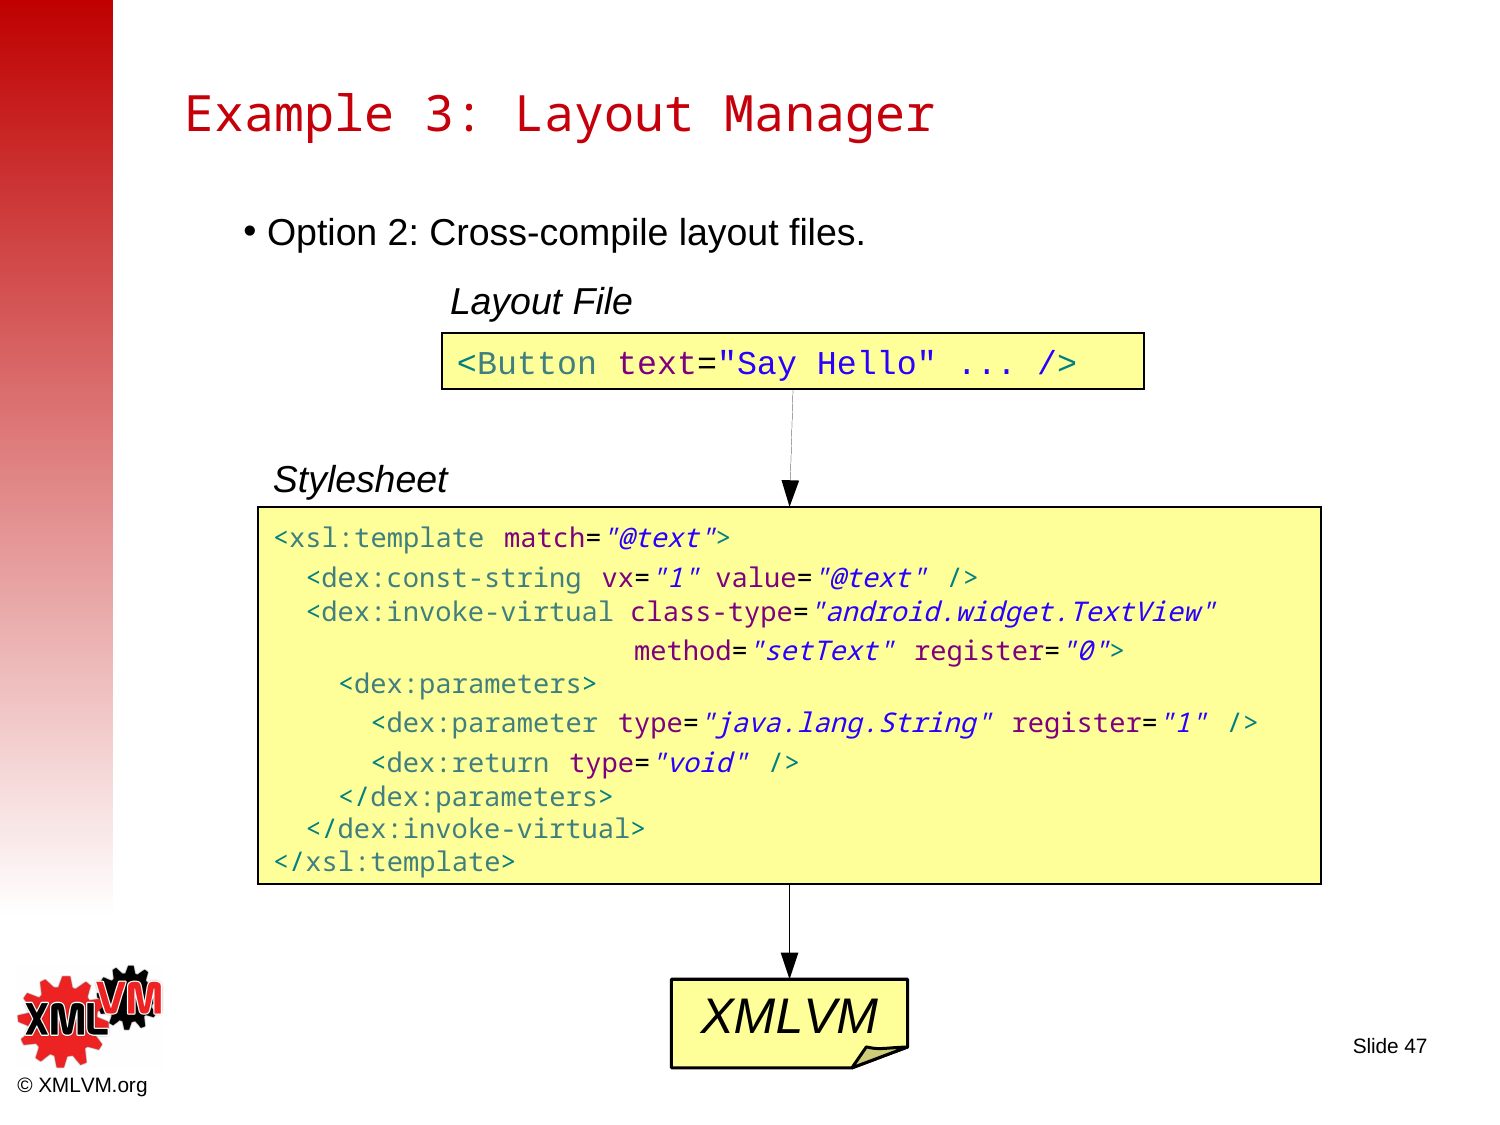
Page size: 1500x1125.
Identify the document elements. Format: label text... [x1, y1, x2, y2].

text_box XMLVM [671, 979, 908, 1068]
title Example 3: Layout Manager [170, 52, 1447, 178]
text_box <xsl:template match="@text"> <dex:const-string vx="1" value="@text" /> <dex:invoke-virtual class-type="android.widget.TextView" method="setText" register="0"> <dex:parameters> <dex:parameter type="java.lang.String" register="1" /> <dex:return type="void" /> </dex:parameters> </dex:invoke-virtual> </xsl:template> [258, 506, 1322, 885]
picture [16, 964, 164, 1069]
text_box Stylesheet [258, 447, 463, 508]
text_box <Button text="Say Hello" ... /> [442, 333, 1144, 389]
text_box Layout File [435, 269, 666, 330]
text_box Option 2: Cross-compile layout files. [228, 200, 883, 261]
